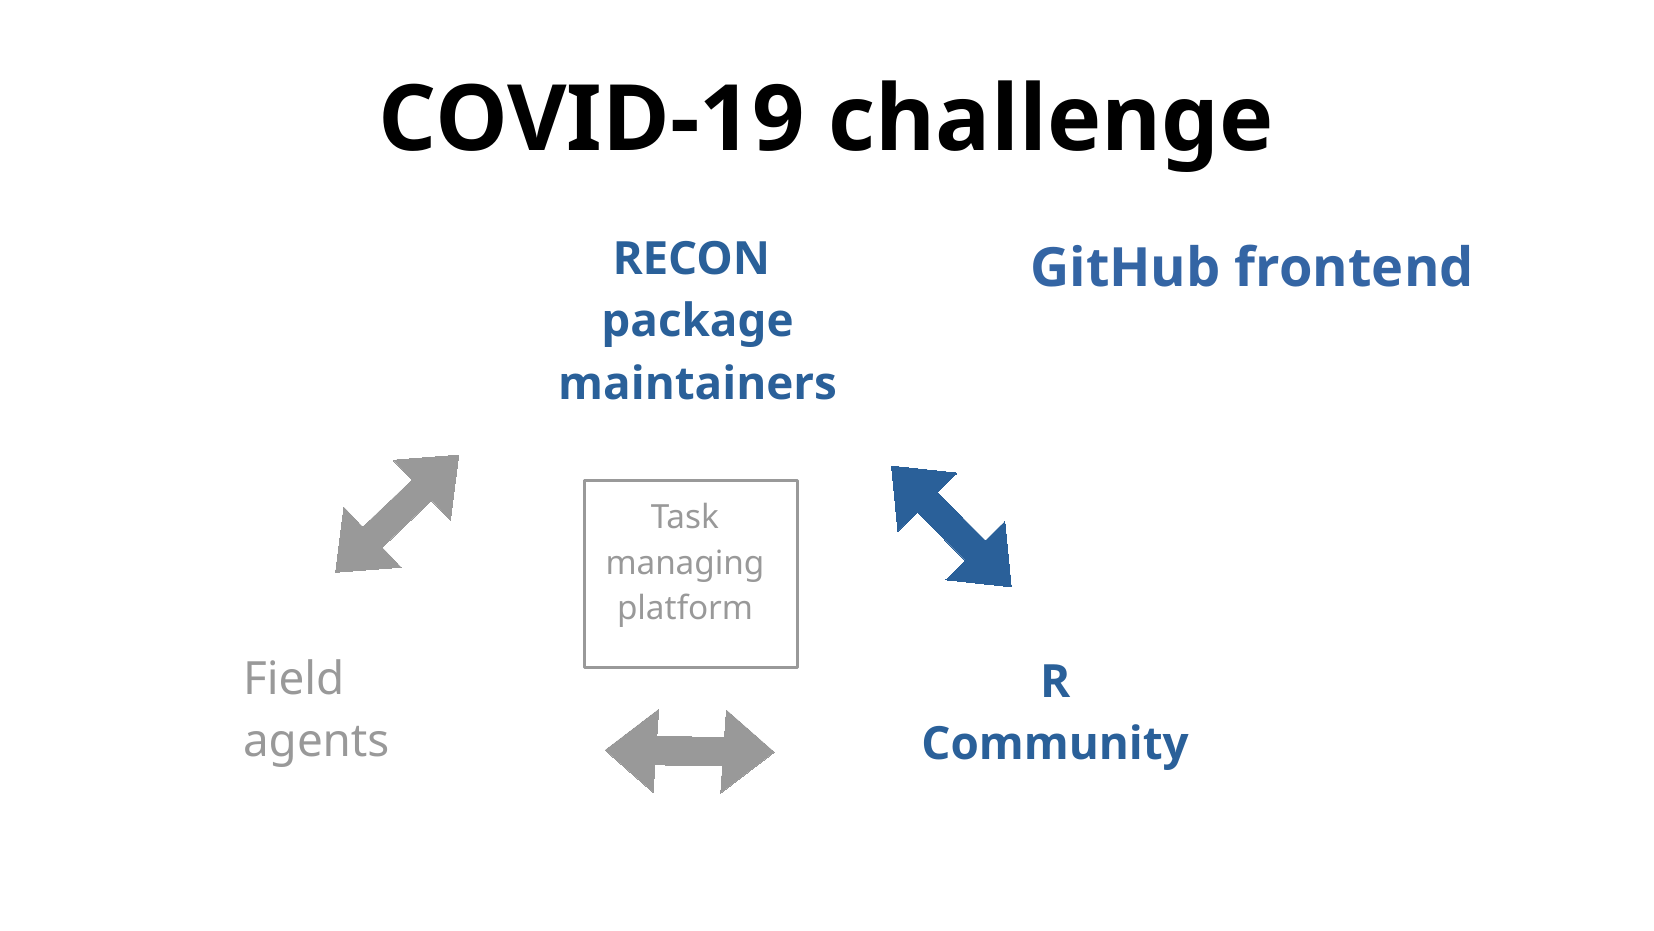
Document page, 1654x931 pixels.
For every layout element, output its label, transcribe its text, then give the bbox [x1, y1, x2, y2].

text_box [891, 466, 1012, 587]
text_box GitHub frontend [1015, 221, 1654, 650]
text_box [59, 437, 875, 839]
text_box RECON package maintainers [543, 217, 869, 437]
text_box R Community [906, 640, 1218, 806]
title COVID-19 challenge [82, 37, 1571, 193]
